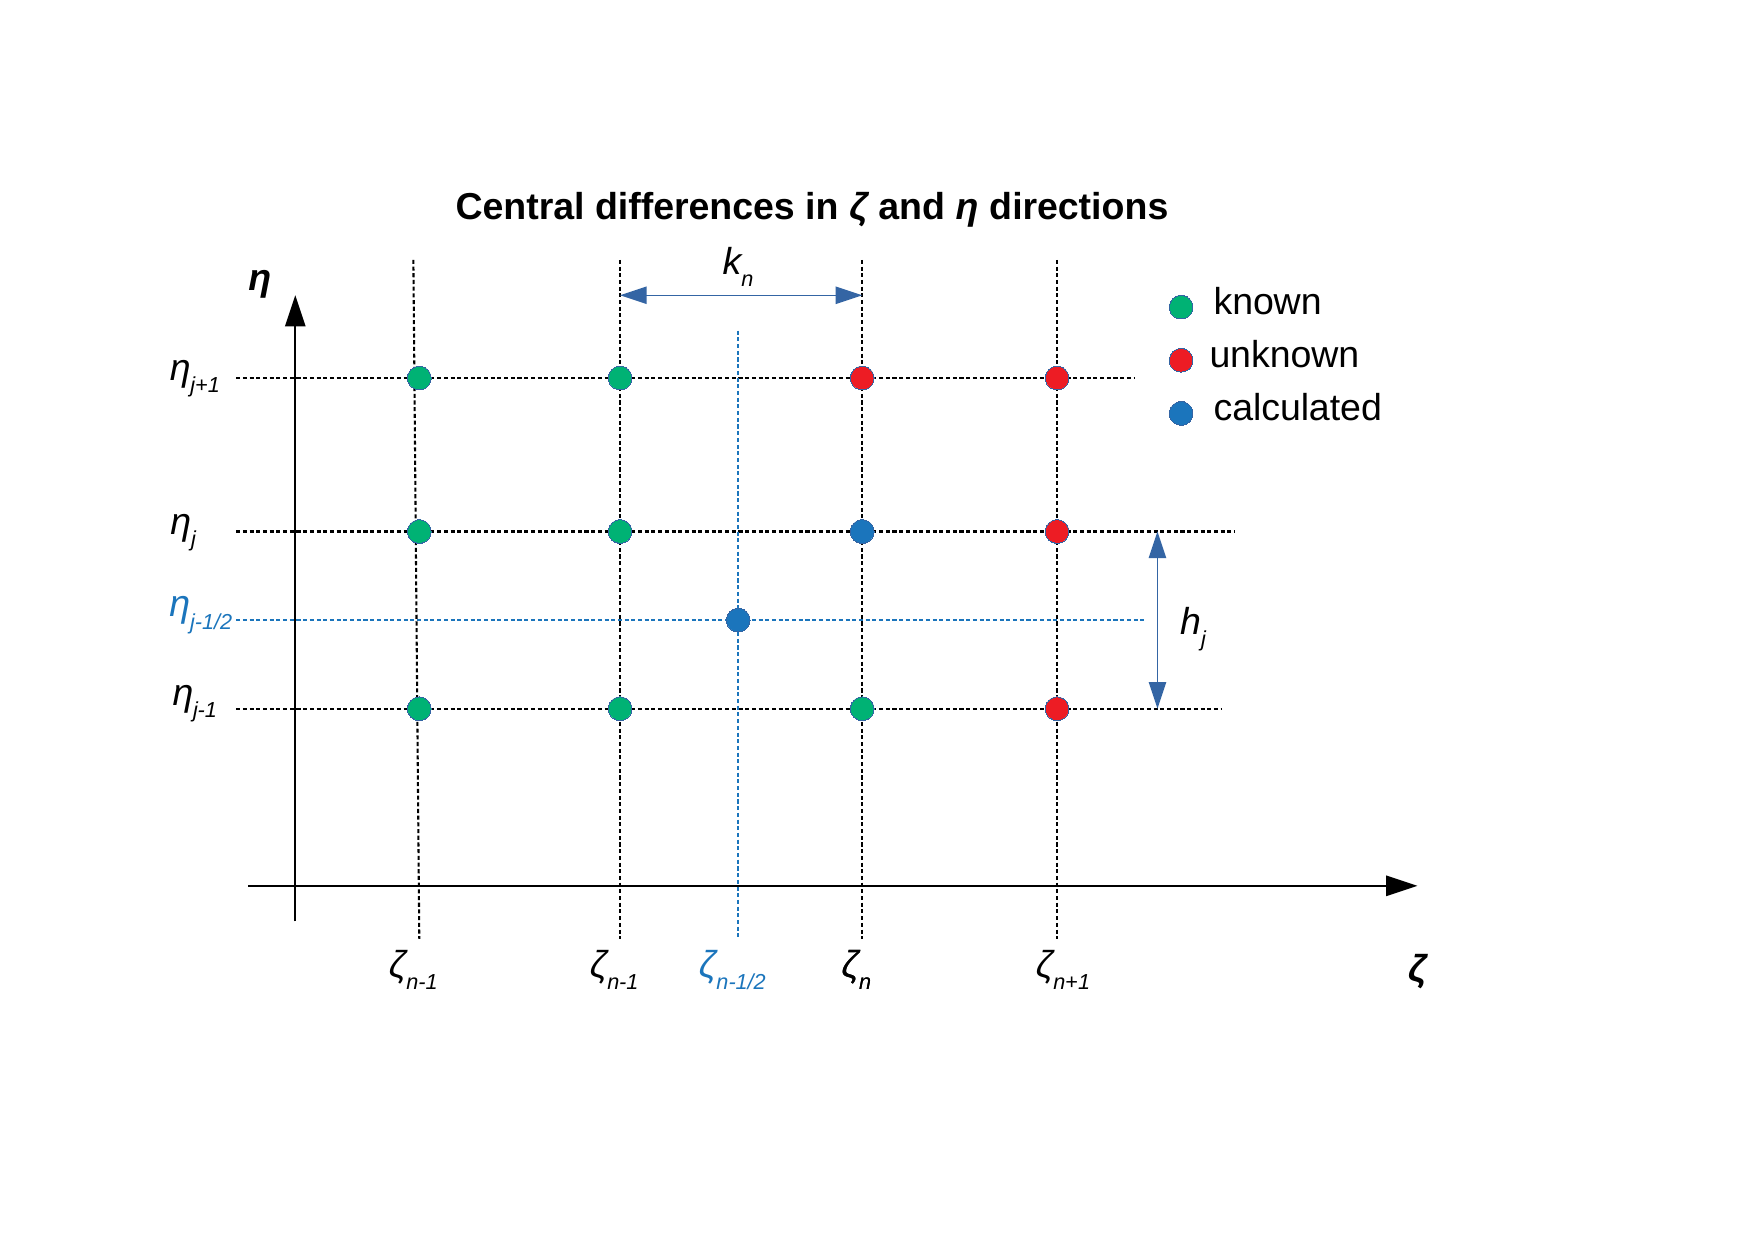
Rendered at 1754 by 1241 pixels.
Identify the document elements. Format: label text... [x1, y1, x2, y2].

text_box [1169, 348, 1193, 373]
text_box ζn+1 [1033, 933, 1093, 1004]
text_box known [1198, 265, 1371, 318]
text_box ζ [1387, 933, 1447, 1004]
text_box ζn-1 [584, 933, 644, 1004]
text_box [726, 608, 751, 632]
text_box [407, 696, 432, 721]
text_box [407, 366, 432, 390]
text_box [1045, 696, 1069, 721]
text_box ζn-1 [383, 933, 443, 1004]
text_box ζn-1/2 [702, 933, 762, 1004]
text_box [850, 366, 875, 390]
text_box unknown [1198, 318, 1371, 372]
text_box [407, 519, 432, 544]
text_box [1169, 295, 1193, 319]
text_box [850, 696, 875, 721]
text_box η [224, 236, 296, 319]
text_box ηj-1/2 [165, 566, 237, 650]
text_box hj [1163, 590, 1223, 662]
text_box kn [708, 230, 768, 302]
text_box [1045, 366, 1069, 390]
text_box [1169, 401, 1193, 426]
text_box [608, 366, 632, 390]
text_box ζn [826, 933, 886, 1004]
text_box [1045, 519, 1069, 544]
text_box calculated [1198, 372, 1371, 443]
text_box ηj-1 [159, 655, 231, 739]
text_box ηj+1 [159, 330, 231, 414]
text_box [608, 696, 632, 721]
text_box [850, 519, 875, 544]
text_box Central differences in ζ and η directions [437, 165, 1188, 249]
text_box ηj [147, 484, 219, 567]
text_box [608, 519, 632, 544]
